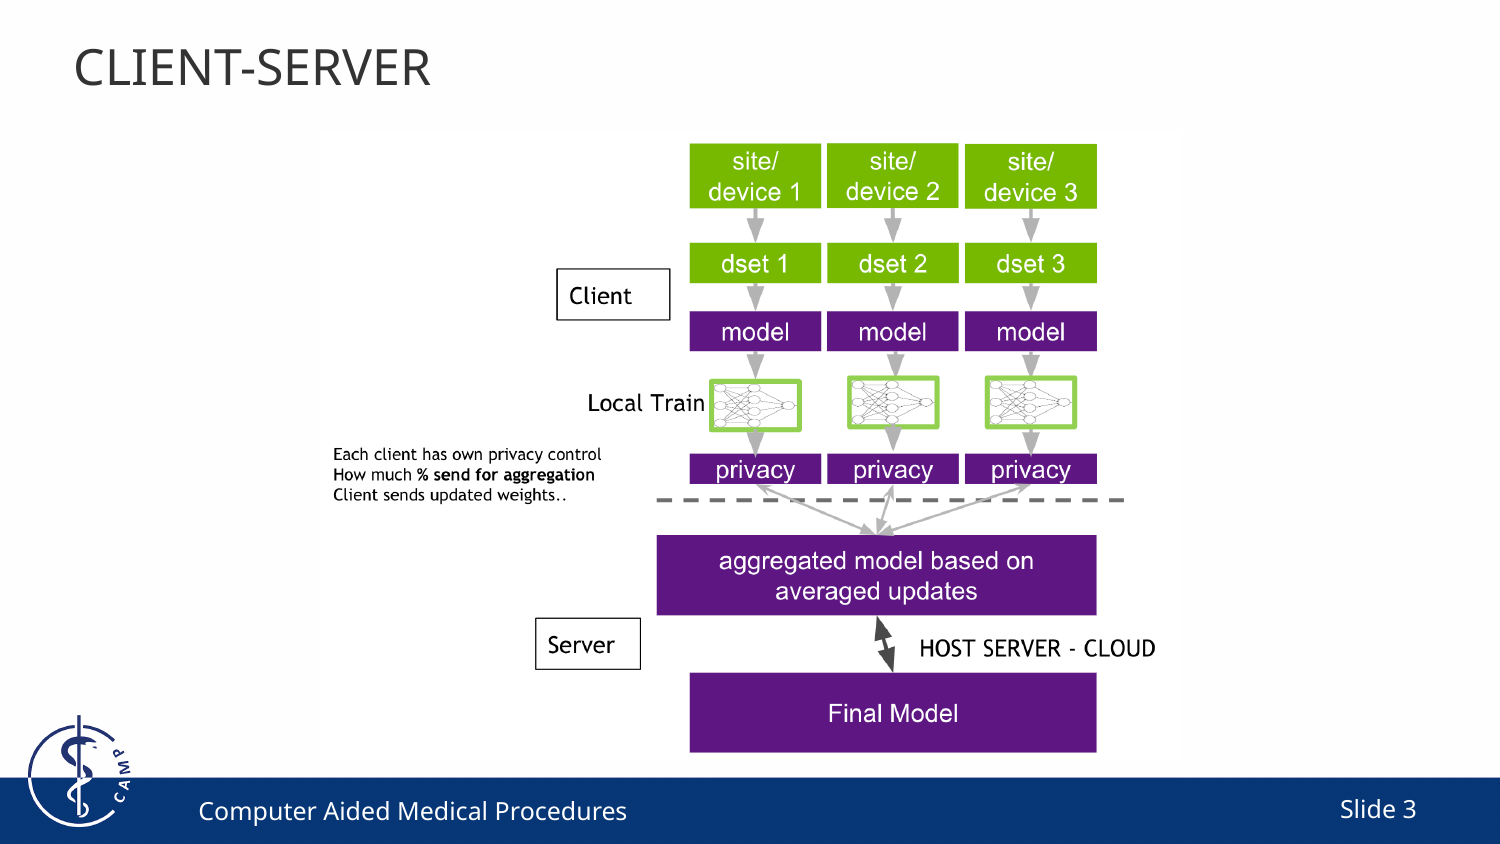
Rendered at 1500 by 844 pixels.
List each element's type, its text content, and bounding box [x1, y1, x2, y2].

title CLIENT-SERVER [58, 28, 1438, 104]
picture [0, 0, 1500, 844]
slide_number Slide <number> [1325, 778, 1500, 844]
footer Computer Aided Medical Procedures [183, 778, 800, 844]
